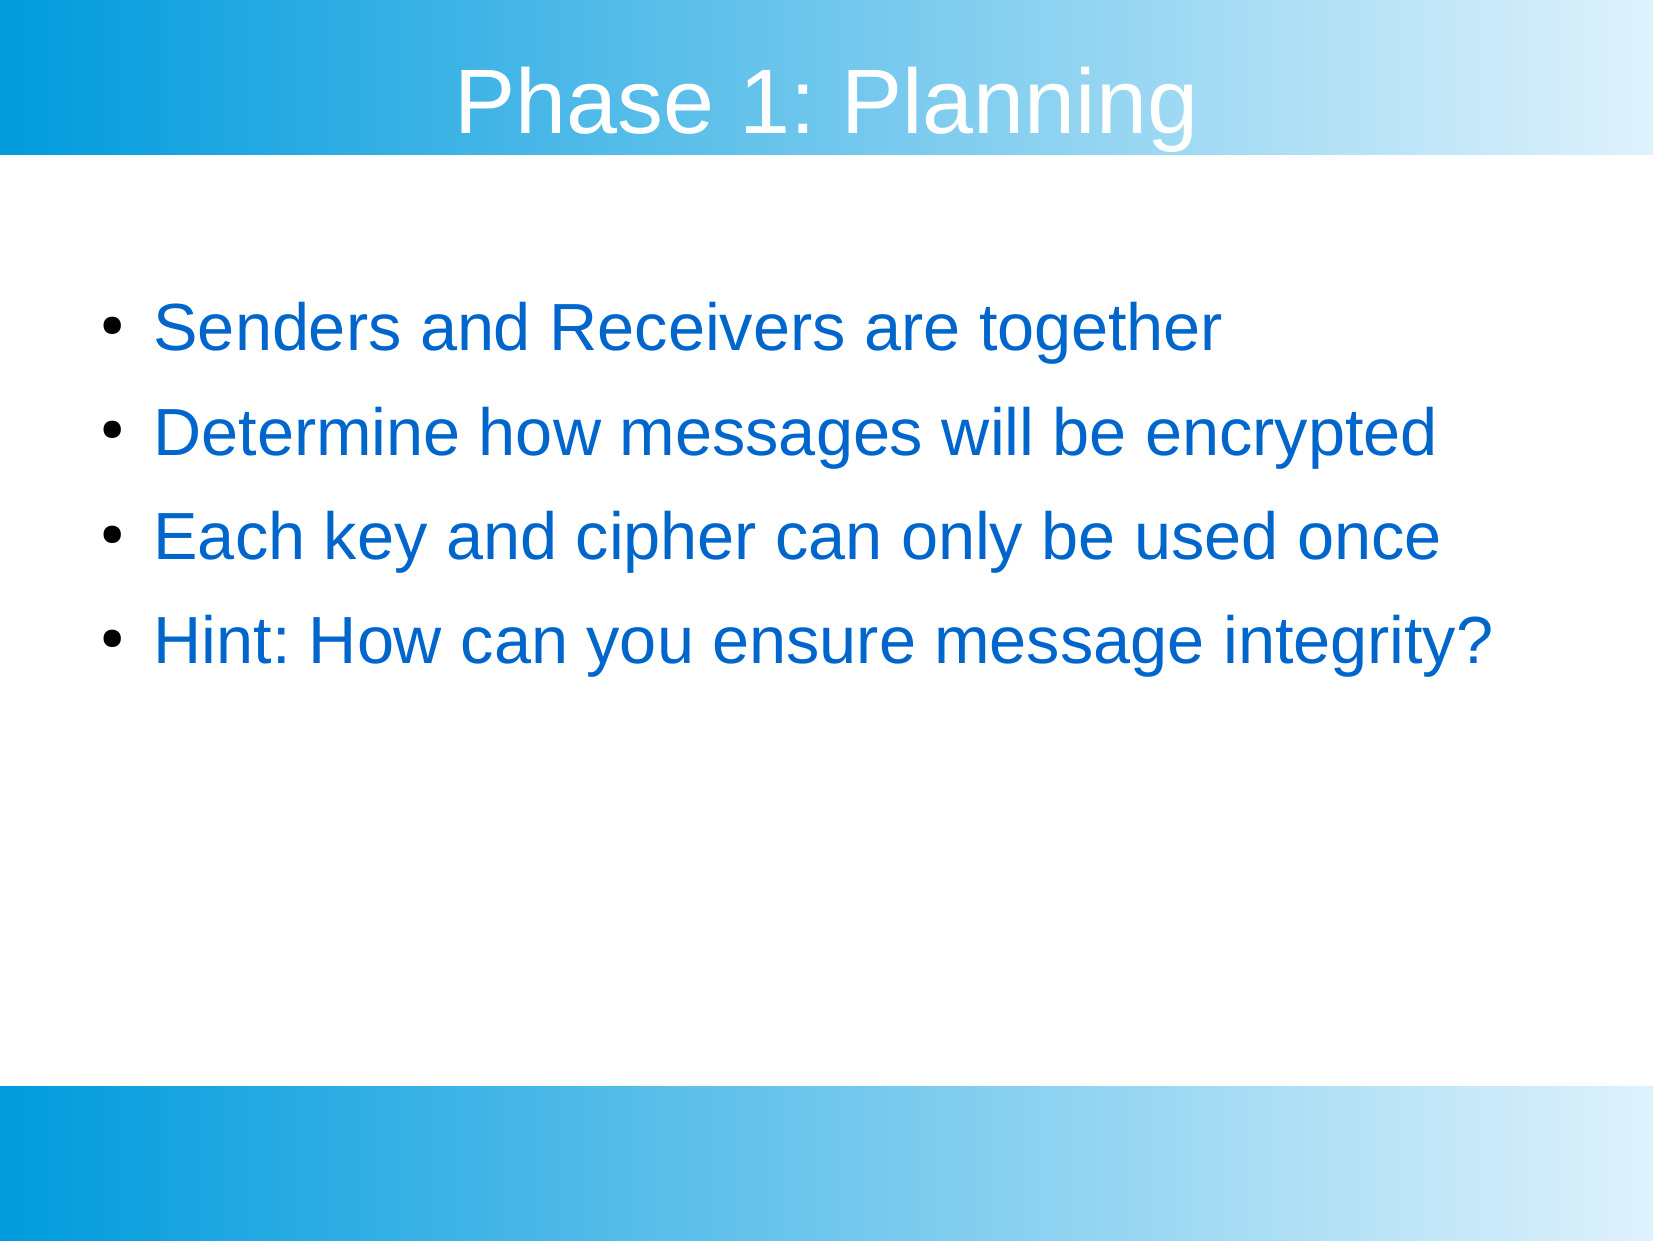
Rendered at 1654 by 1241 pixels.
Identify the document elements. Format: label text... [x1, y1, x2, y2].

list Senders and Receivers are together Determine how messages will be encrypted Each key and cipher can only be used once Hint: How can you ensure message integrity? [82, 290, 1571, 1010]
title Phase 1: Planning [82, 49, 1571, 155]
